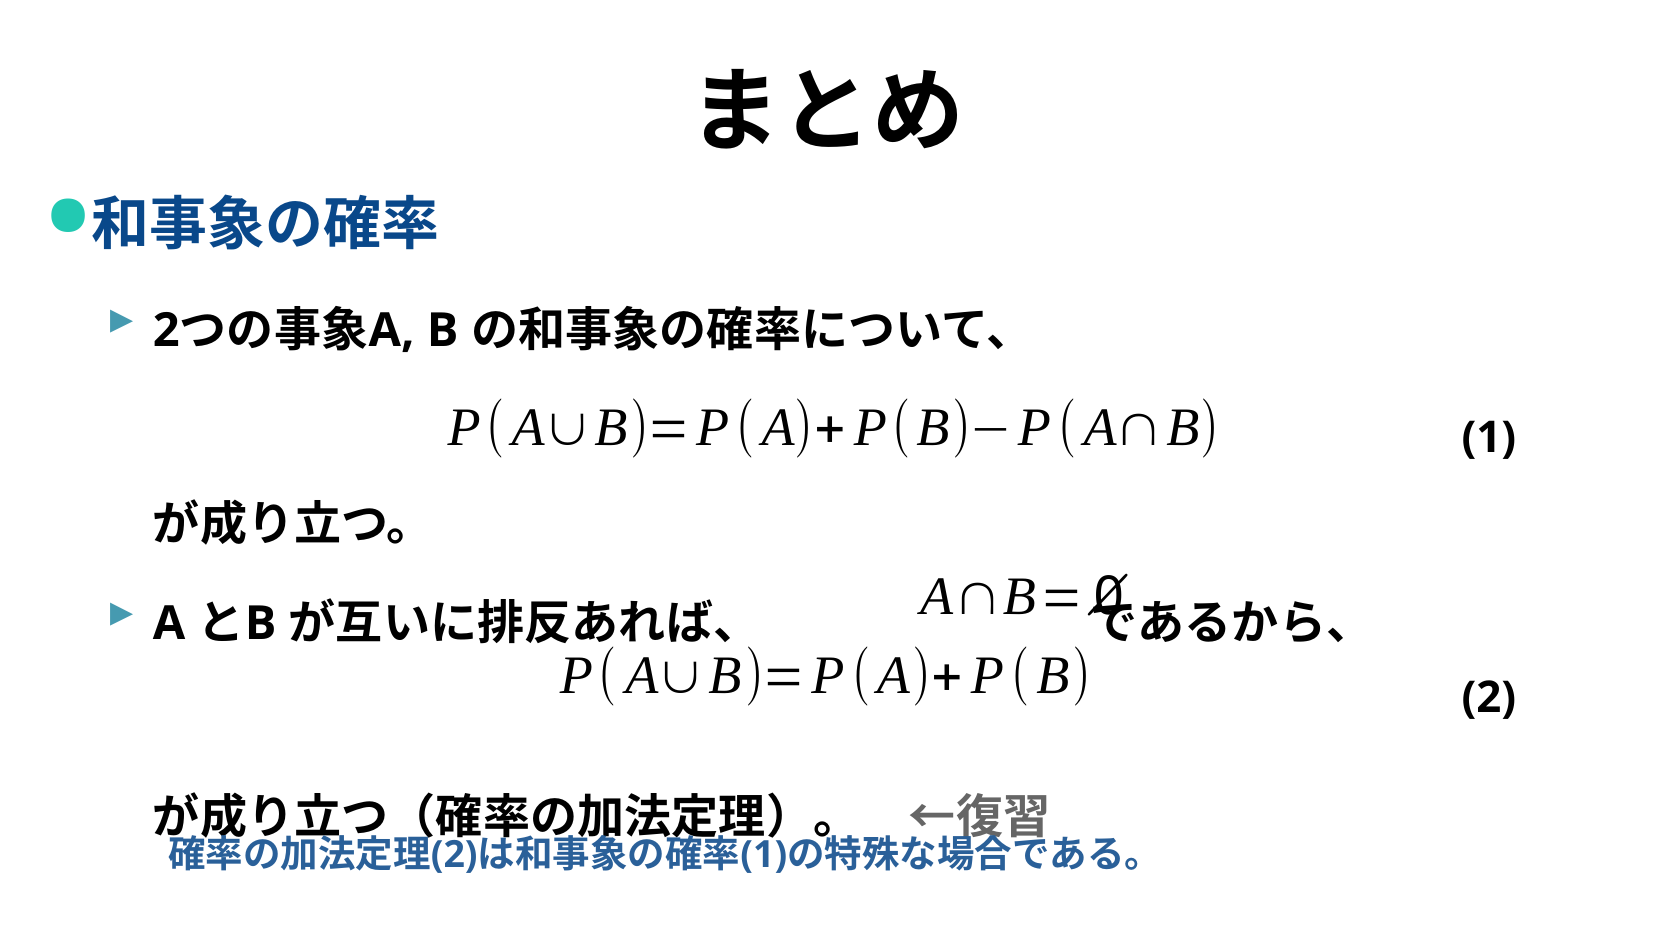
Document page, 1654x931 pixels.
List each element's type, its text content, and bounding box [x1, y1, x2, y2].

chart [555, 643, 1092, 709]
chart [915, 565, 1132, 626]
list 和事象の確率 2つの事象A, B の和事象の確率について、 が成り立つ。 A とB が互いに排反あれば、 であるから、 が成り立つ（確率の加法定理）。 ←復習 [29, 177, 1625, 848]
chart [442, 395, 1220, 462]
text_box 確率の加法定理(2)は和事象の確率(1)の特殊な場合である。 [153, 808, 1654, 886]
text_box (1) [1446, 389, 1595, 467]
text_box (2) [1446, 649, 1595, 727]
title まとめ [29, 29, 1625, 177]
